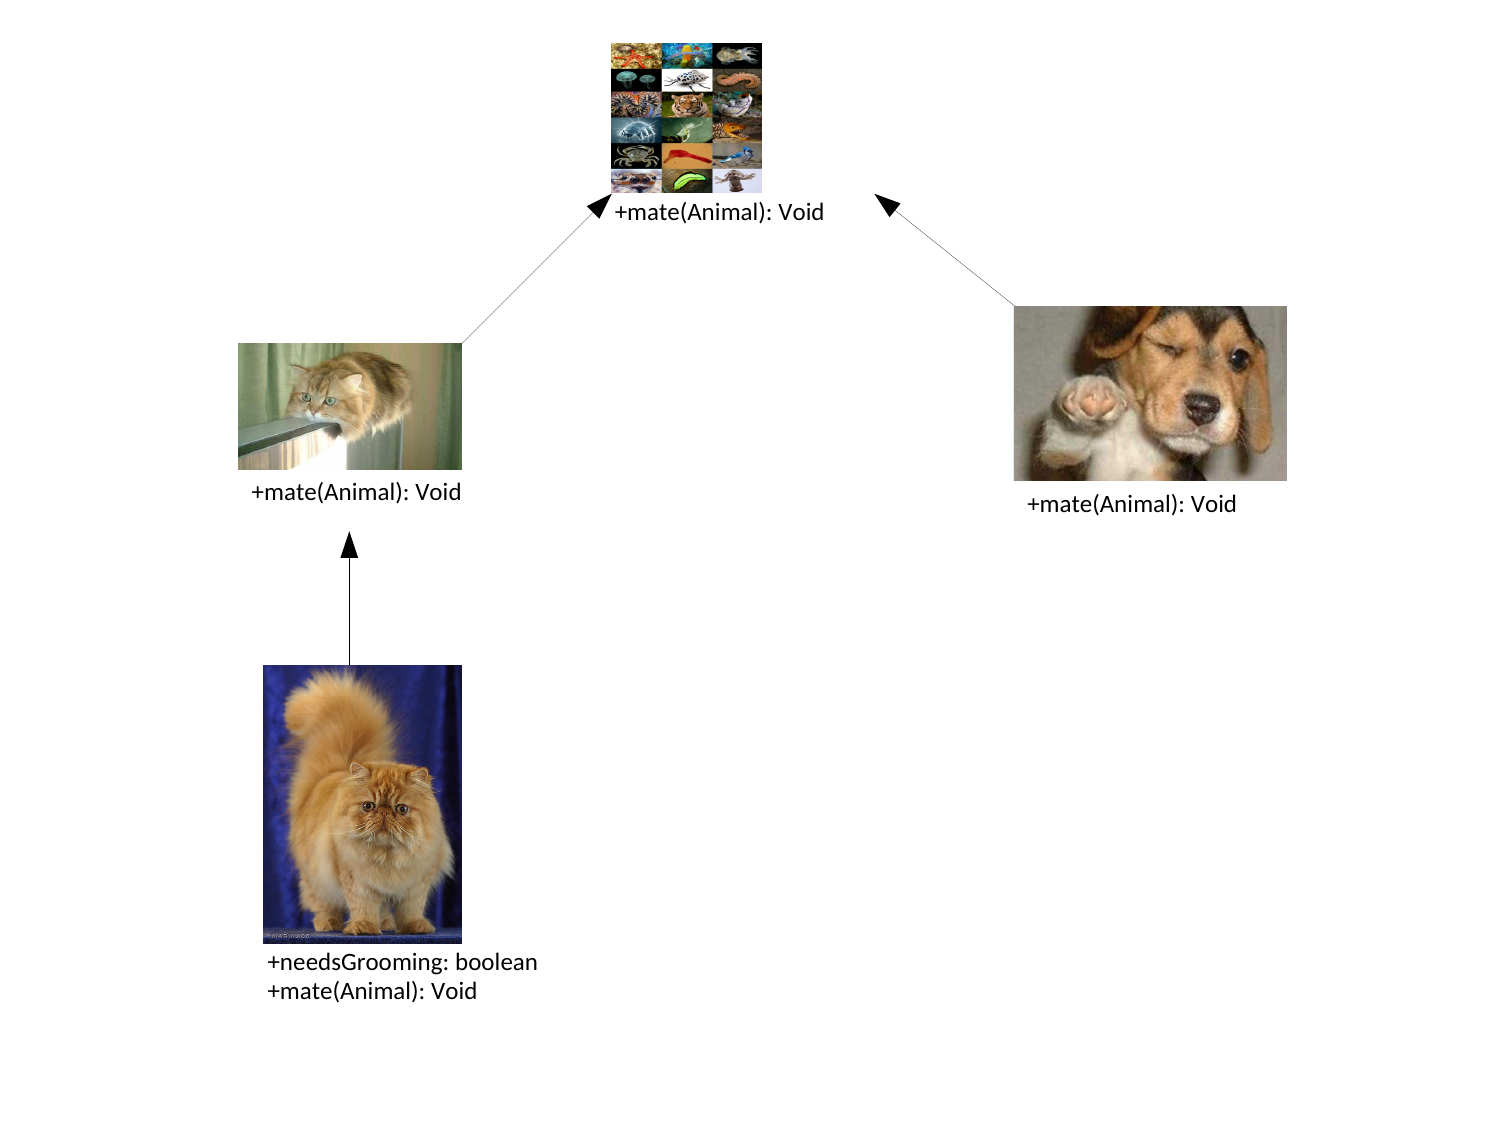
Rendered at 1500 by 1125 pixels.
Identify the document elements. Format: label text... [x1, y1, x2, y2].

picture [263, 665, 462, 937]
text_box +mate(Animal): Void [1012, 480, 1388, 526]
picture [1013, 306, 1287, 480]
picture [238, 343, 462, 468]
text_box +needsGrooming: boolean +mate(Animal): Void [252, 937, 628, 1013]
text_box +mate(Animal): Void [236, 468, 612, 513]
text_box +mate(Animal): Void [600, 187, 976, 233]
picture [611, 43, 762, 187]
